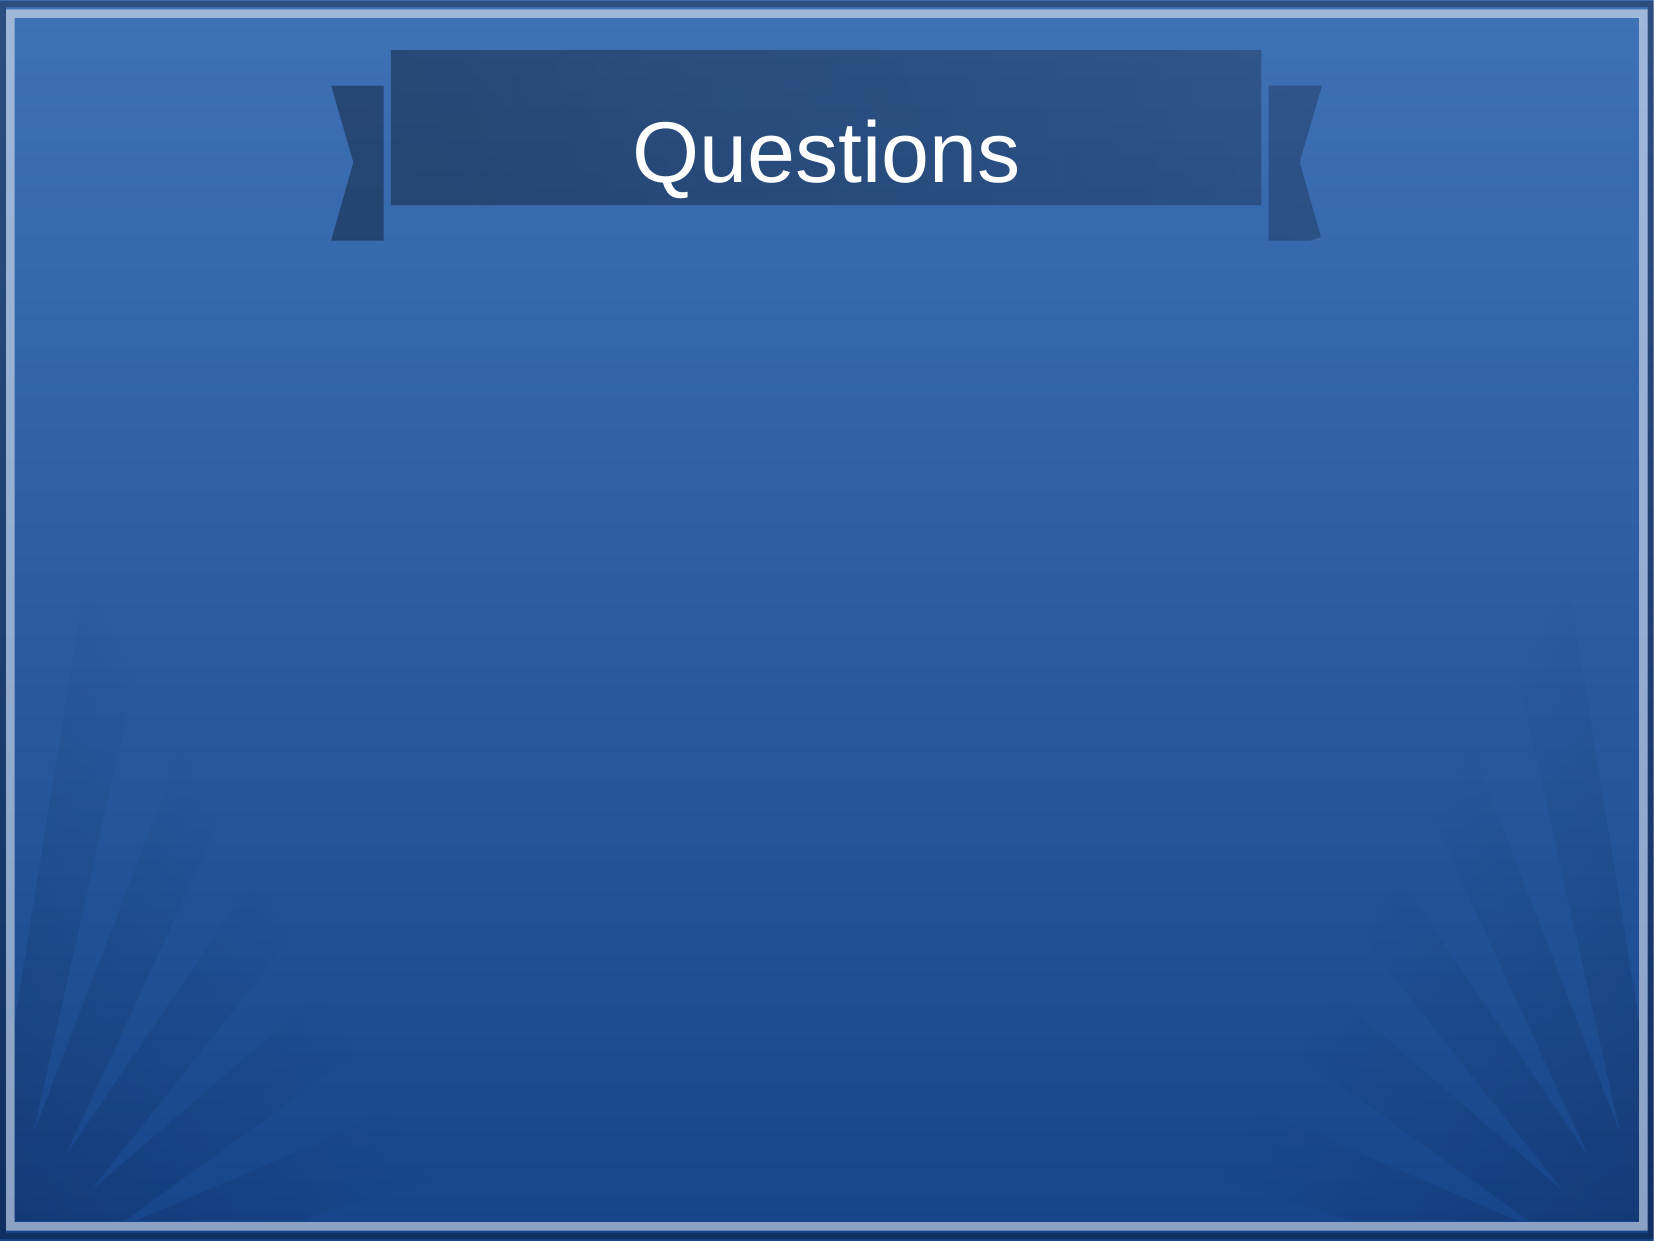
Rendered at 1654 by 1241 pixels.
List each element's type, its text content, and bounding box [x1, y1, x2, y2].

title Questions [82, 49, 1571, 257]
